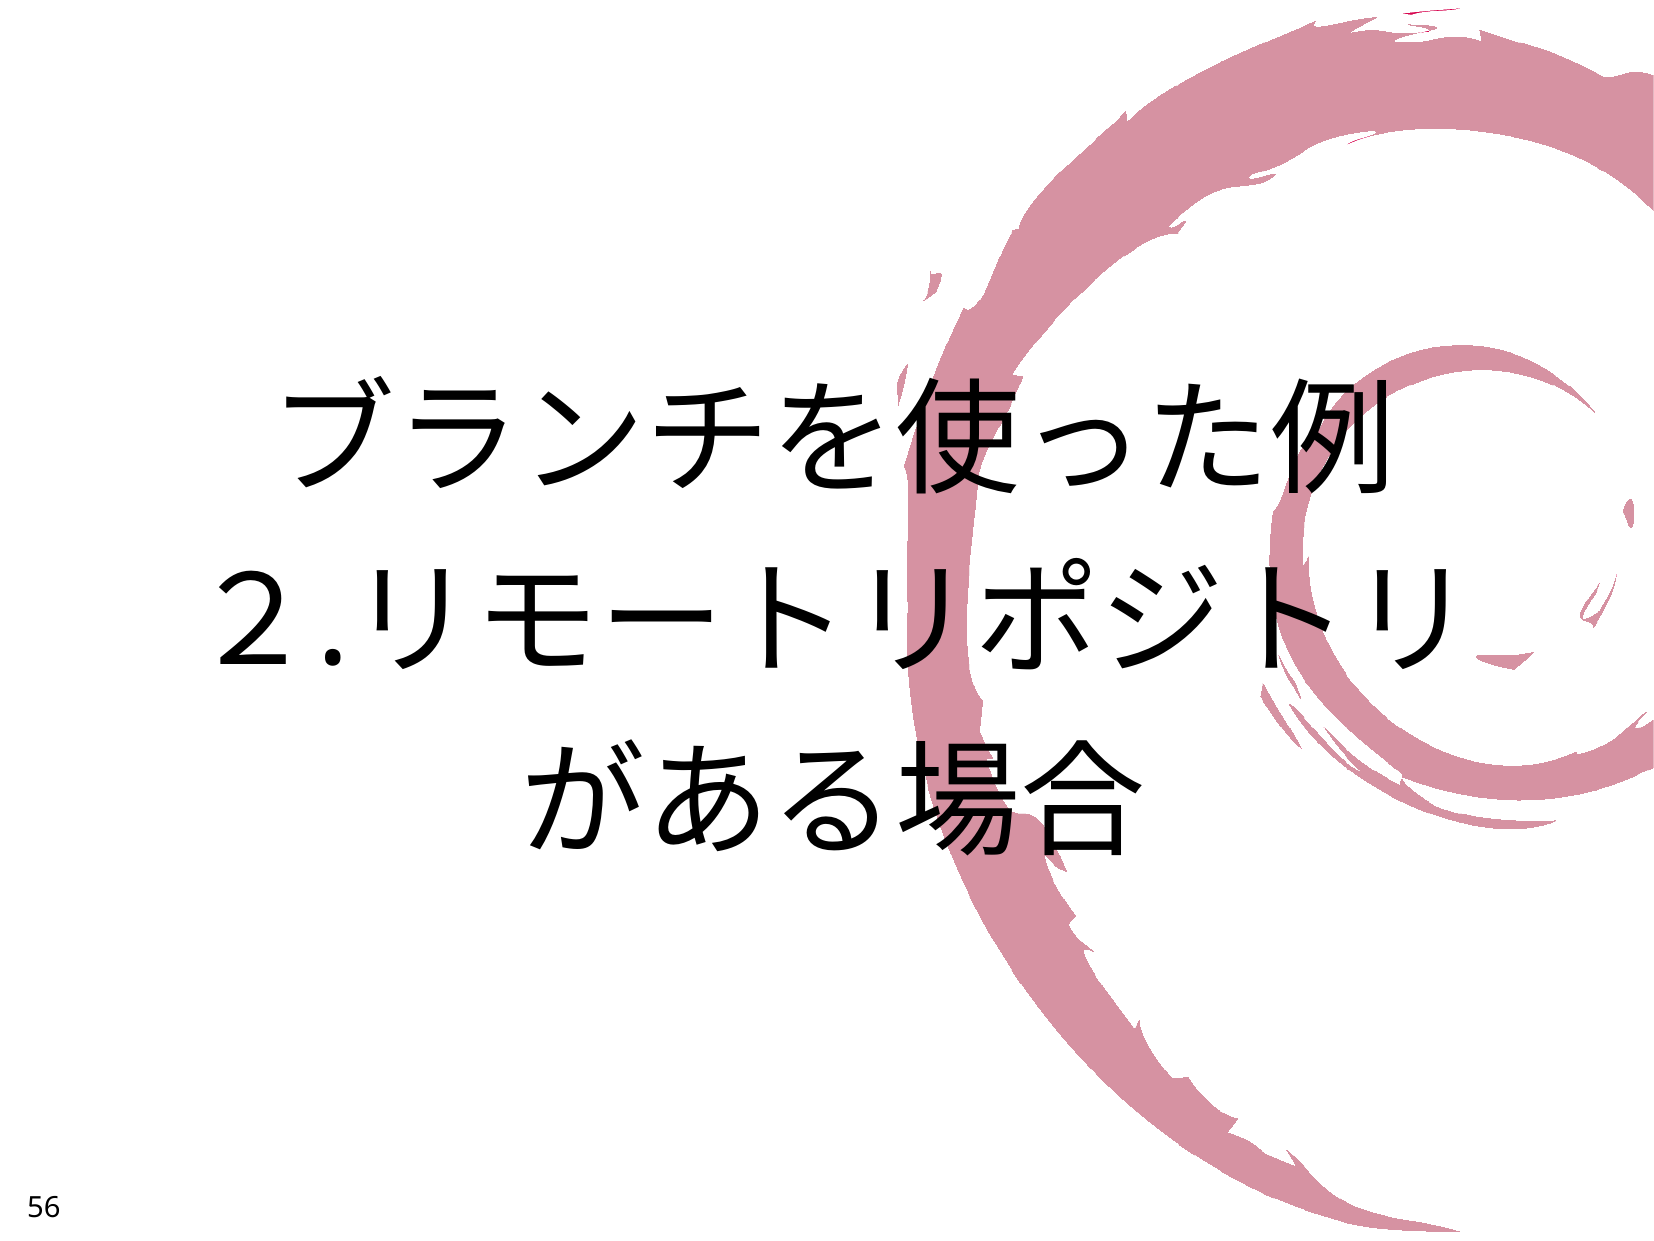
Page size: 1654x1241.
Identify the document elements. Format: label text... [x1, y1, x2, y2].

picture [886, 0, 1654, 1241]
title ブランチを使った例 ２.リモートリポジトリ がある場合 [88, 368, 1577, 852]
